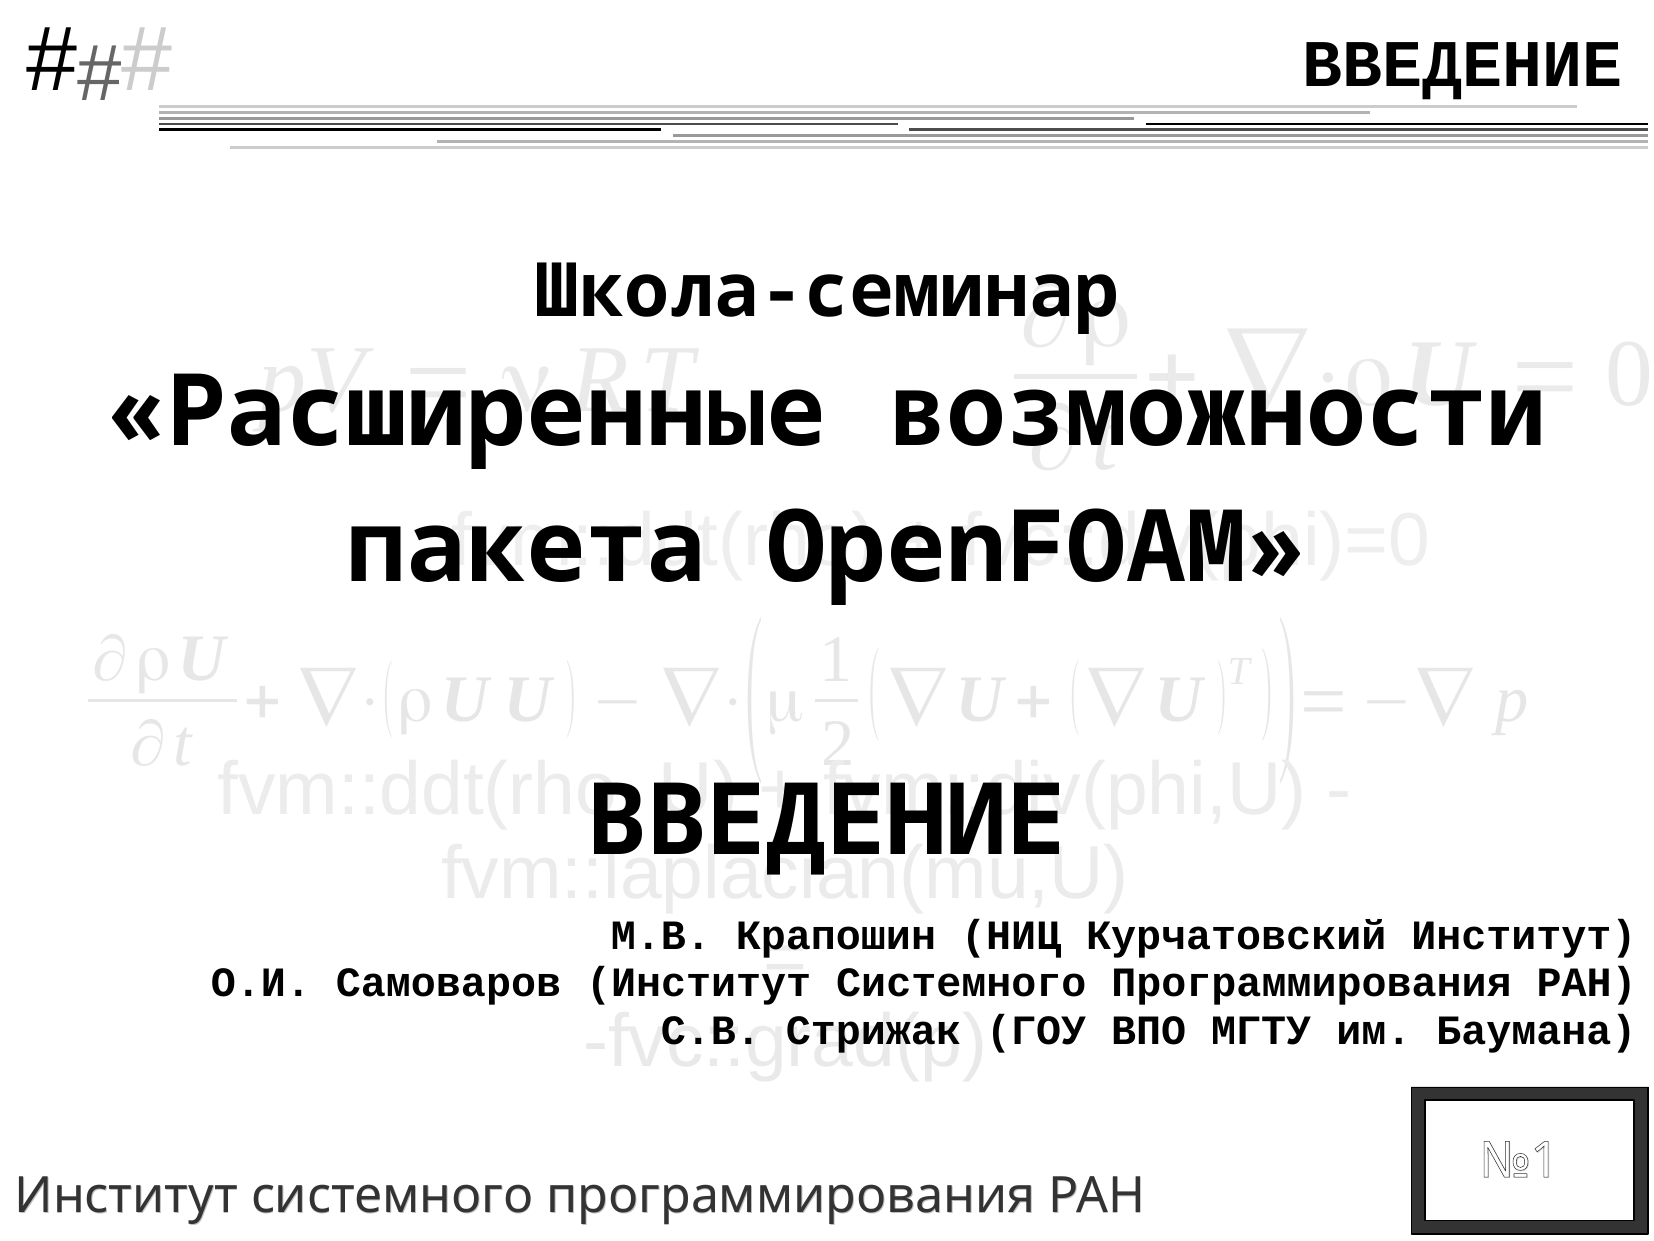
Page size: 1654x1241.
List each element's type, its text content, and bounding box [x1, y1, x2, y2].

text_box М.В. Крапошин (НИЦ Курчатовский Институт) О.И. Самоваров (Институт Системного Программирования РАН) С.В. Стрижак (ГОУ ВПО МГТУ им. Баумана) [11, 907, 1651, 1066]
text_box Школа-семинар «Расширенные возможности пакета OpenFOAM» ВВЕДЕНИЕ [0, 236, 1654, 775]
